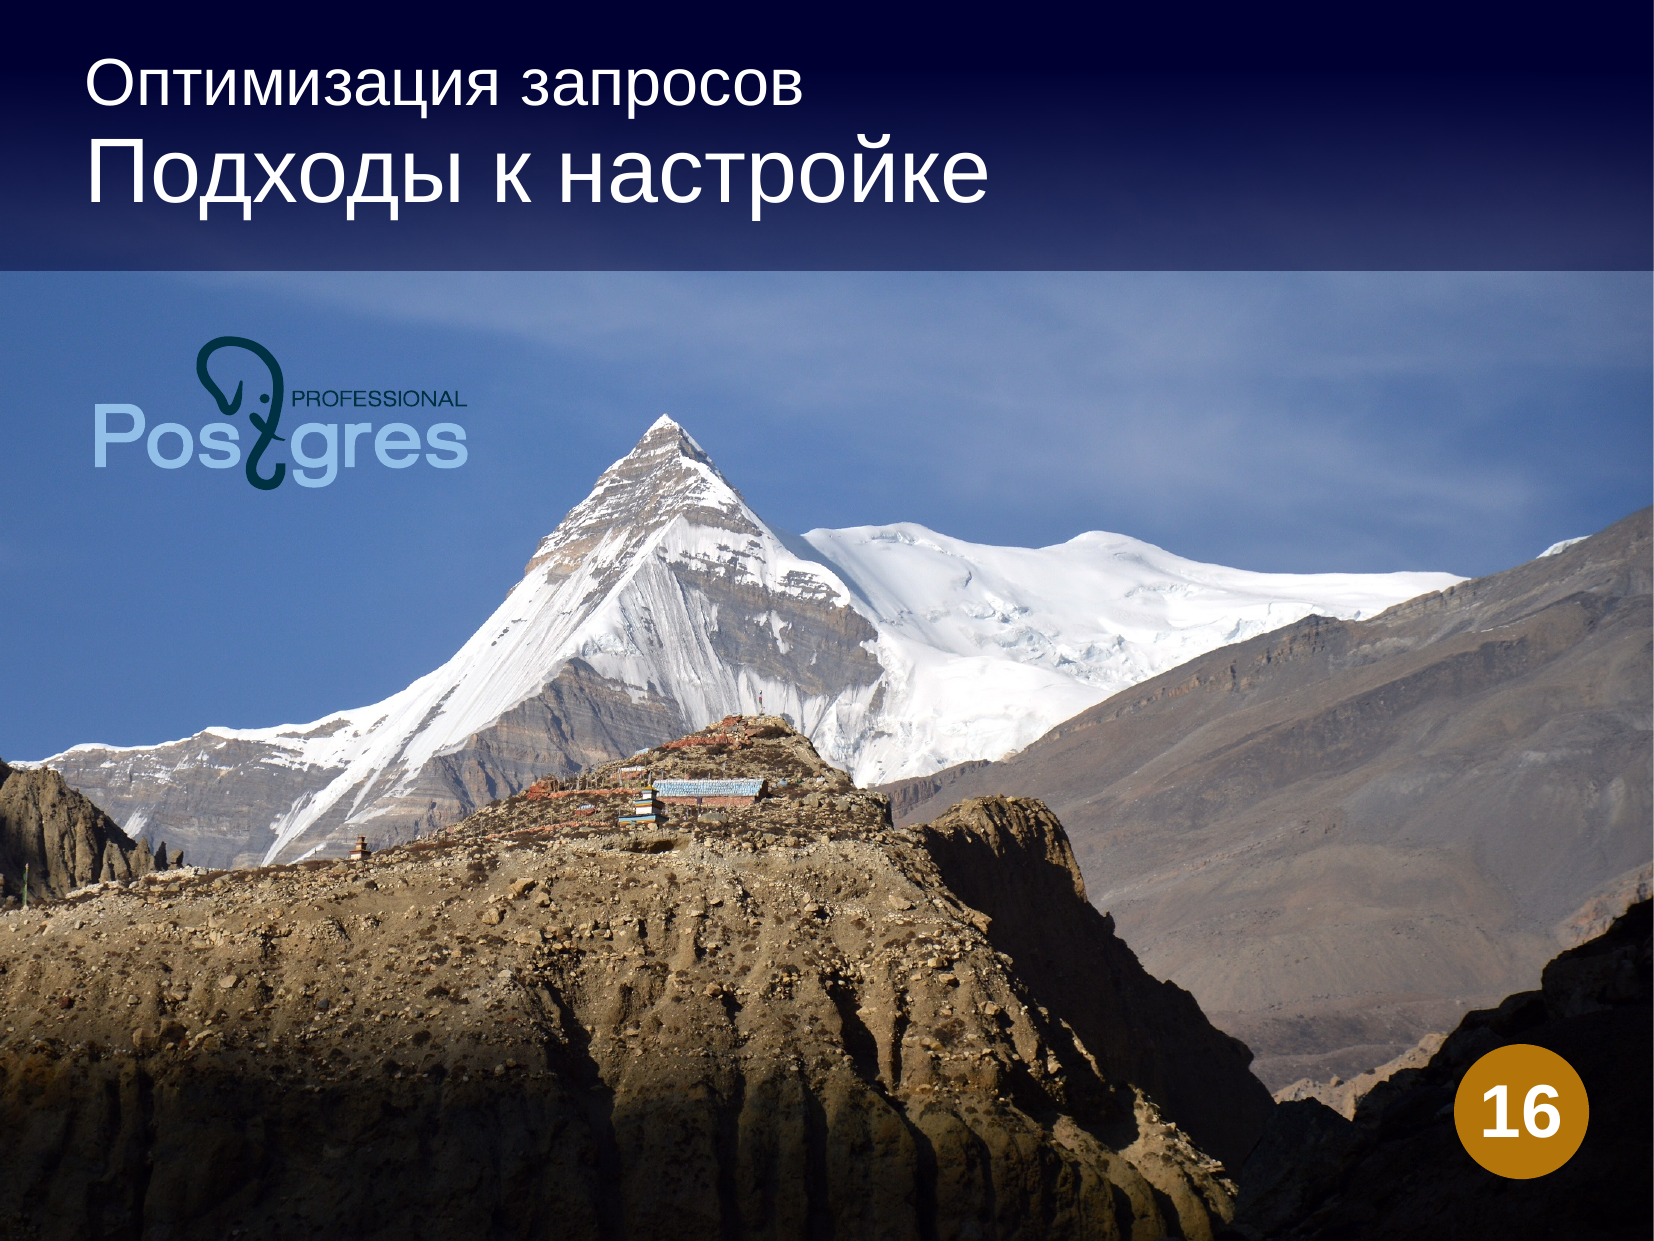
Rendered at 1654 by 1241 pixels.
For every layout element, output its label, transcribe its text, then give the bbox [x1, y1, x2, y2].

picture [0, 271, 1654, 1241]
title Оптимизация запросов Подходы к настройке [84, 44, 1636, 251]
text_box 16 [1454, 1044, 1590, 1180]
